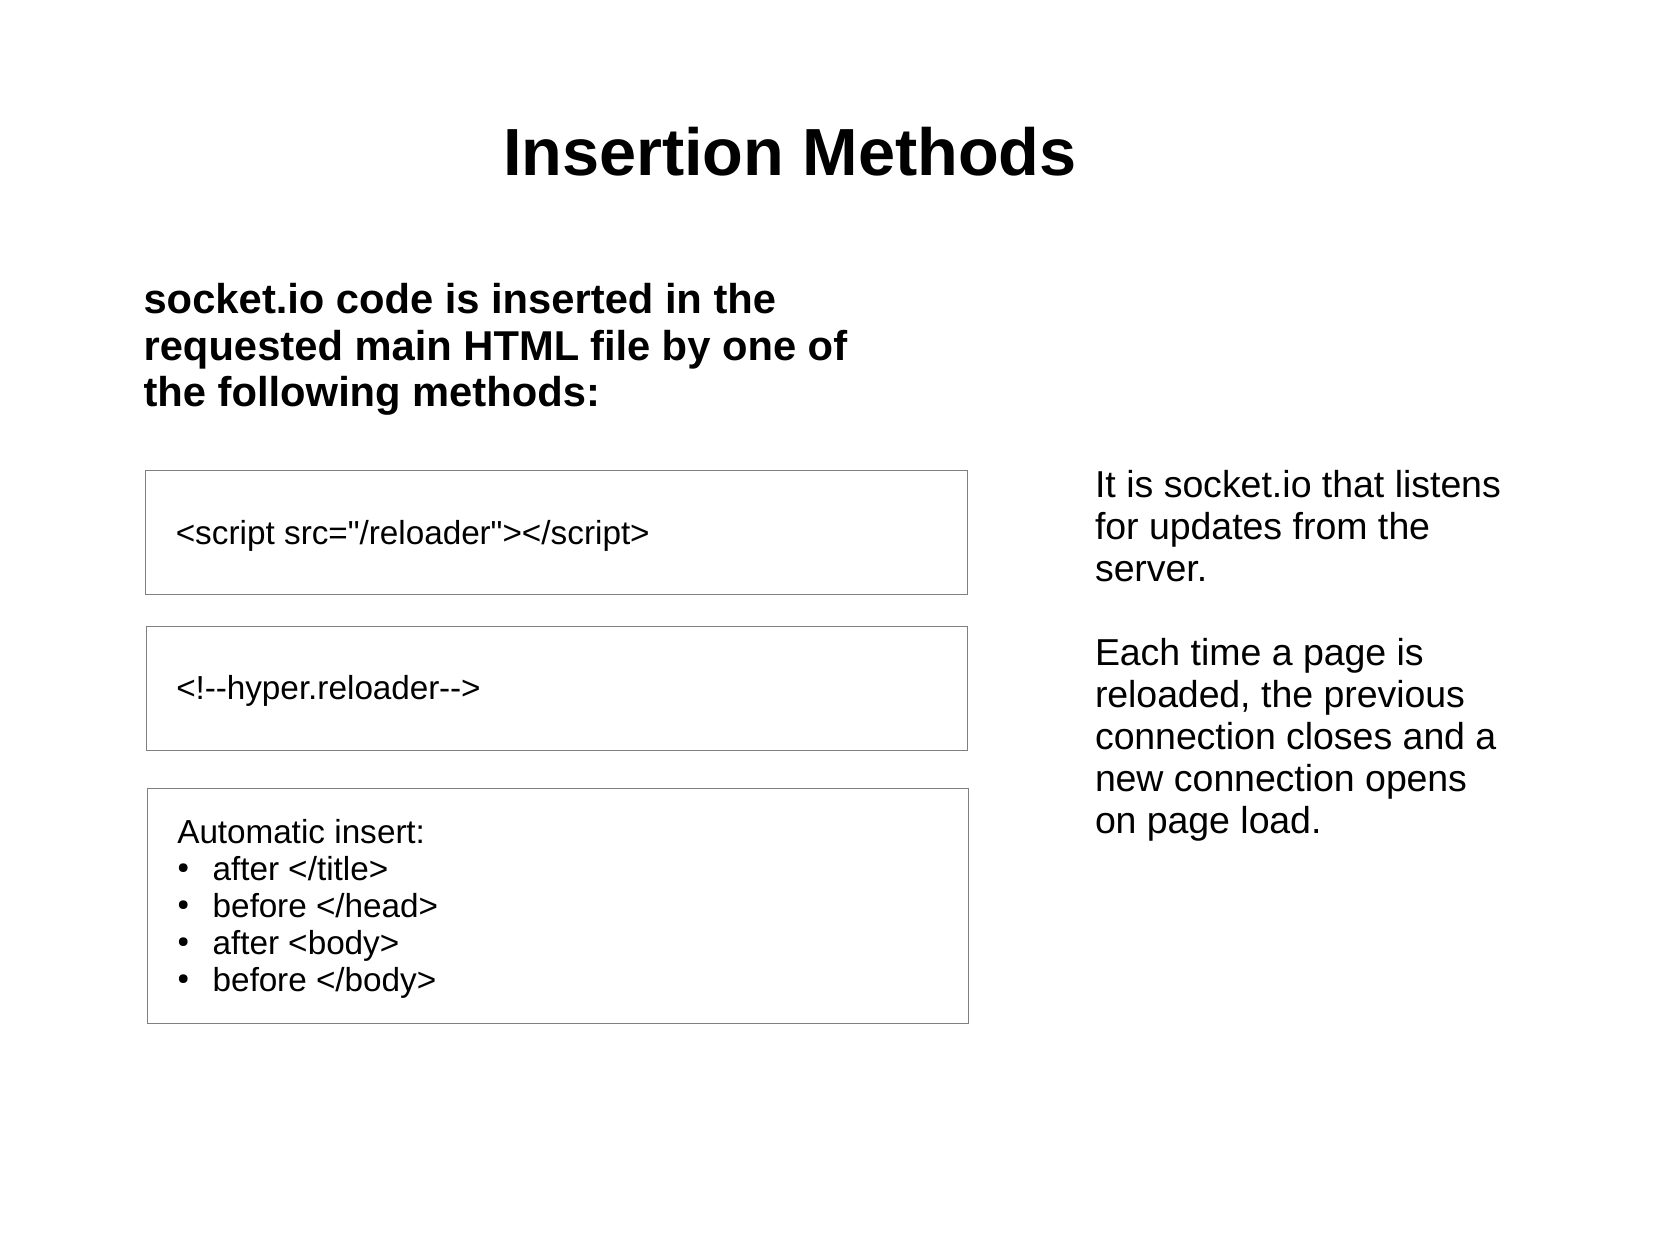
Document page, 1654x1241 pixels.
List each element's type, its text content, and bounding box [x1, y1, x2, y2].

text_box It is socket.io that listens for updates from the server. Each time a page is reloaded, the previous connection closes and a new connection opens on page load. [1065, 420, 1531, 886]
text_box socket.io code is inserted in the requested main HTML file by one of the following methods: [113, 257, 916, 435]
text_box Automatic insert: after </title> before </head> after <body> before </body> [147, 788, 969, 1024]
text_box <script src="/reloader"></script> [145, 470, 968, 595]
text_box Insertion Methods [107, 92, 1473, 213]
text_box <!--hyper.reloader--> [146, 626, 968, 751]
